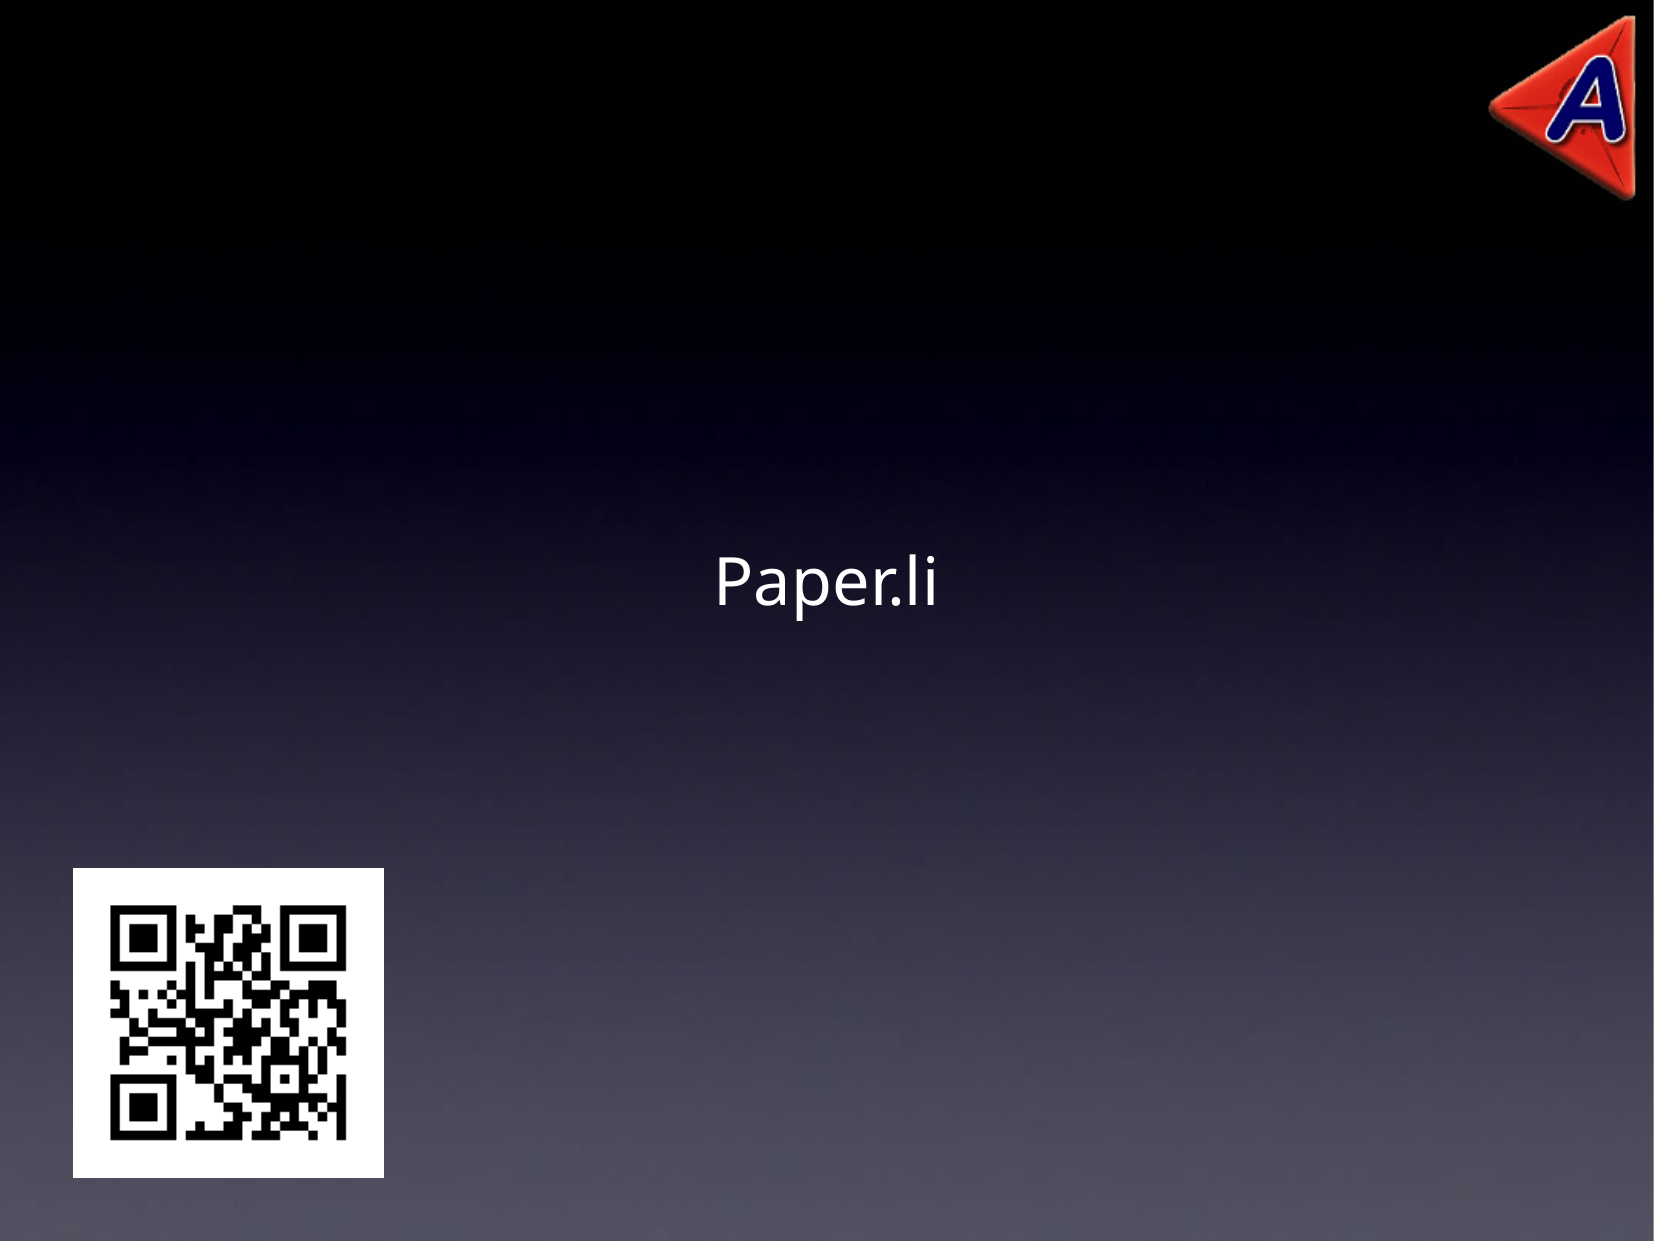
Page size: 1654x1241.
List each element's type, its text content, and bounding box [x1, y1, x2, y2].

subtitle Paper.li [82, 49, 1571, 1109]
picture [0, 0, 1654, 1241]
